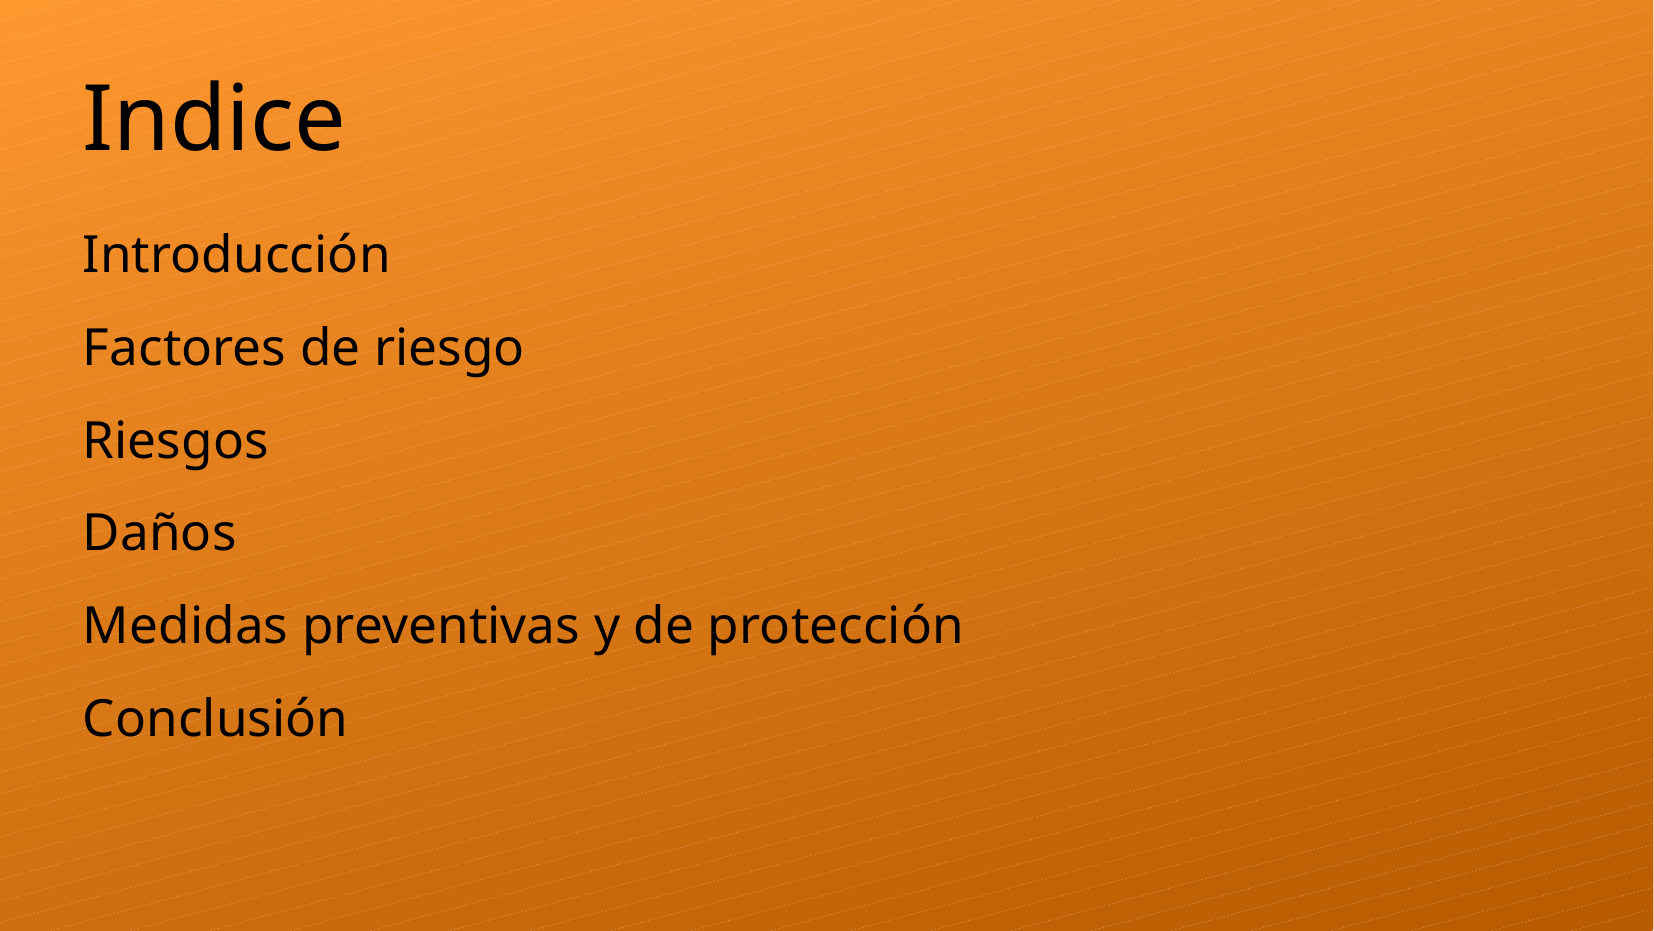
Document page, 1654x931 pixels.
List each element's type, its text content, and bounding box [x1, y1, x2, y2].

title Indice [82, 37, 1571, 193]
list Introducción Factores de riesgo Riesgos Daños Medidas preventivas y de protección Conclusión [82, 217, 1571, 758]
